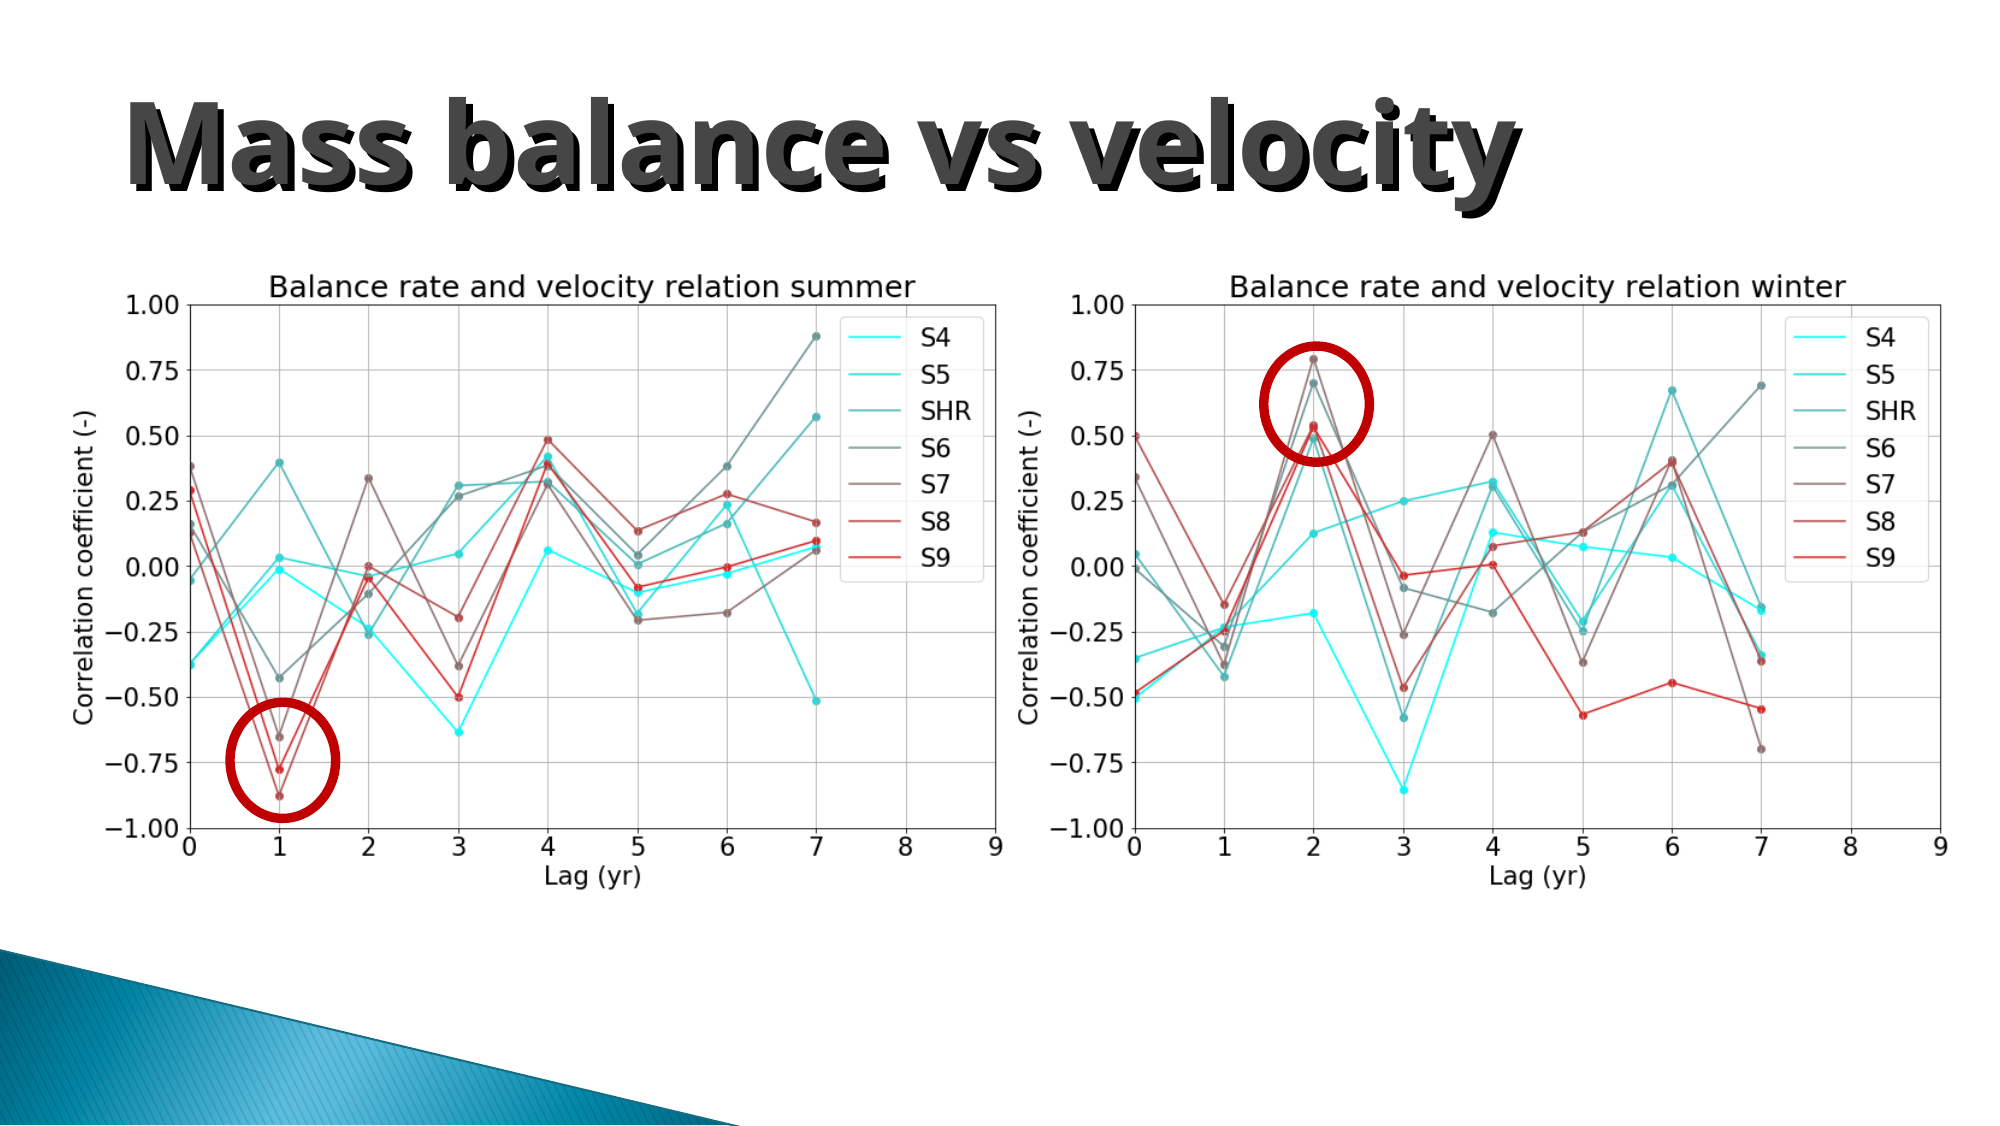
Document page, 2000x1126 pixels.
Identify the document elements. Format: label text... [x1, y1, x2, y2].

title Mass balance vs velocity [99, 45, 1900, 233]
picture [66, 266, 1957, 898]
